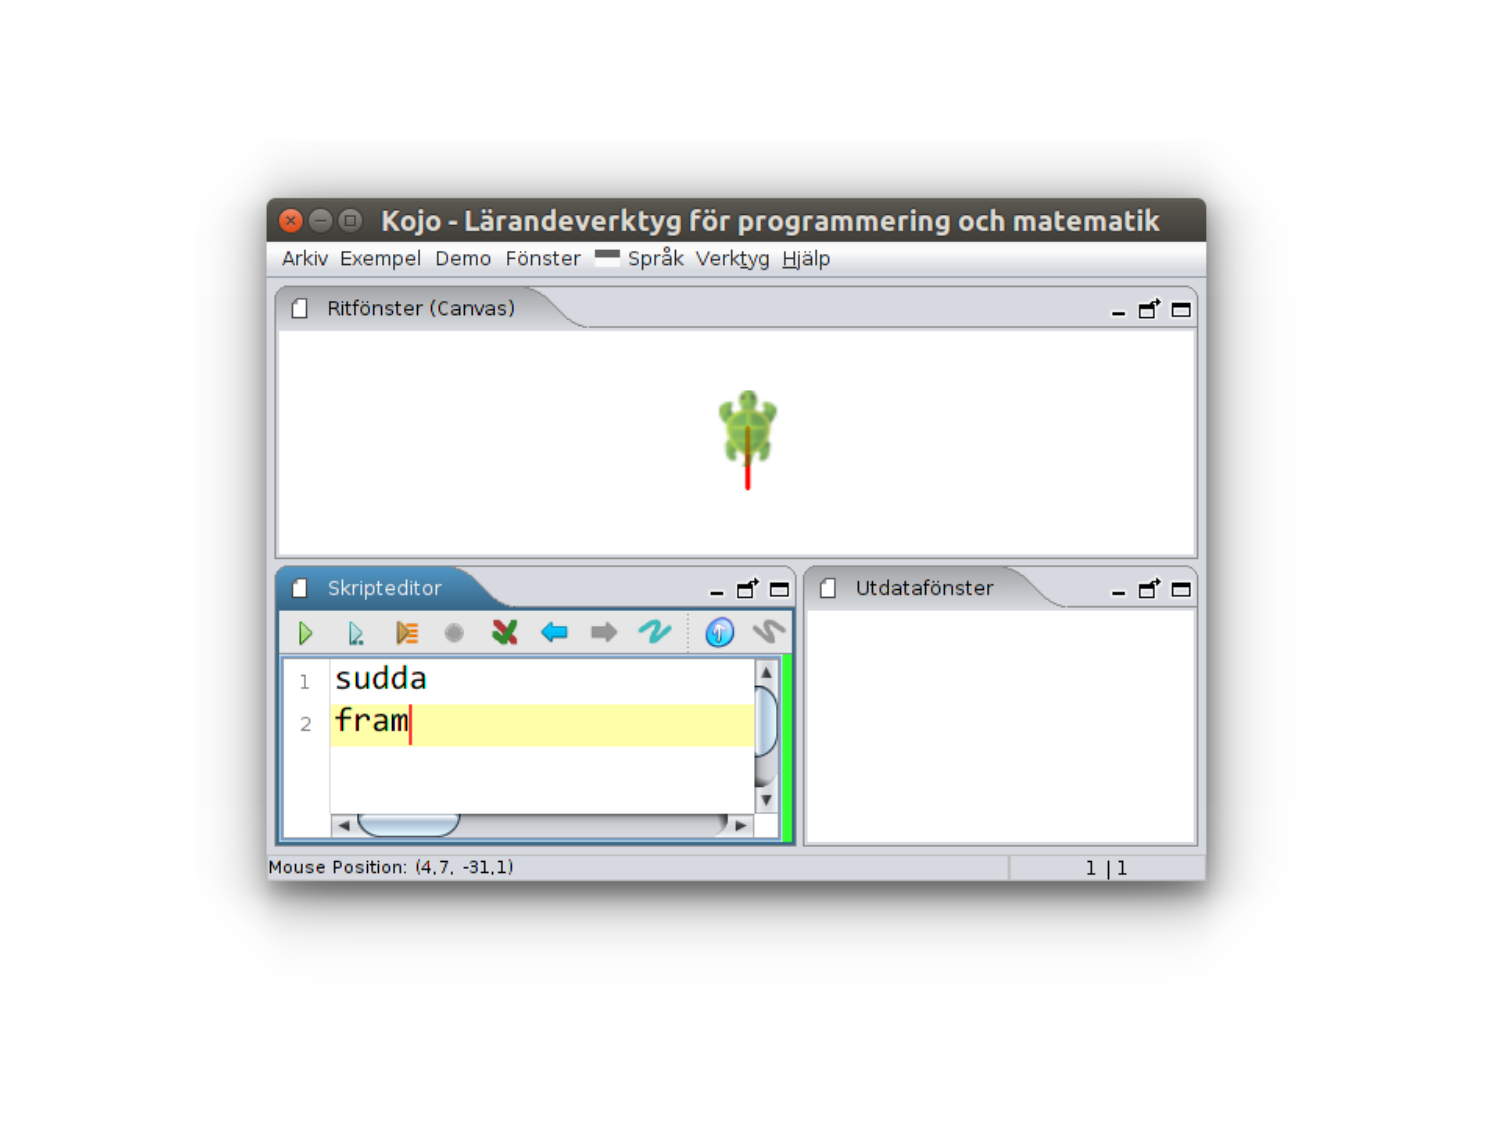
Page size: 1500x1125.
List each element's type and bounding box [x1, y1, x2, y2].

picture [195, 139, 1305, 986]
